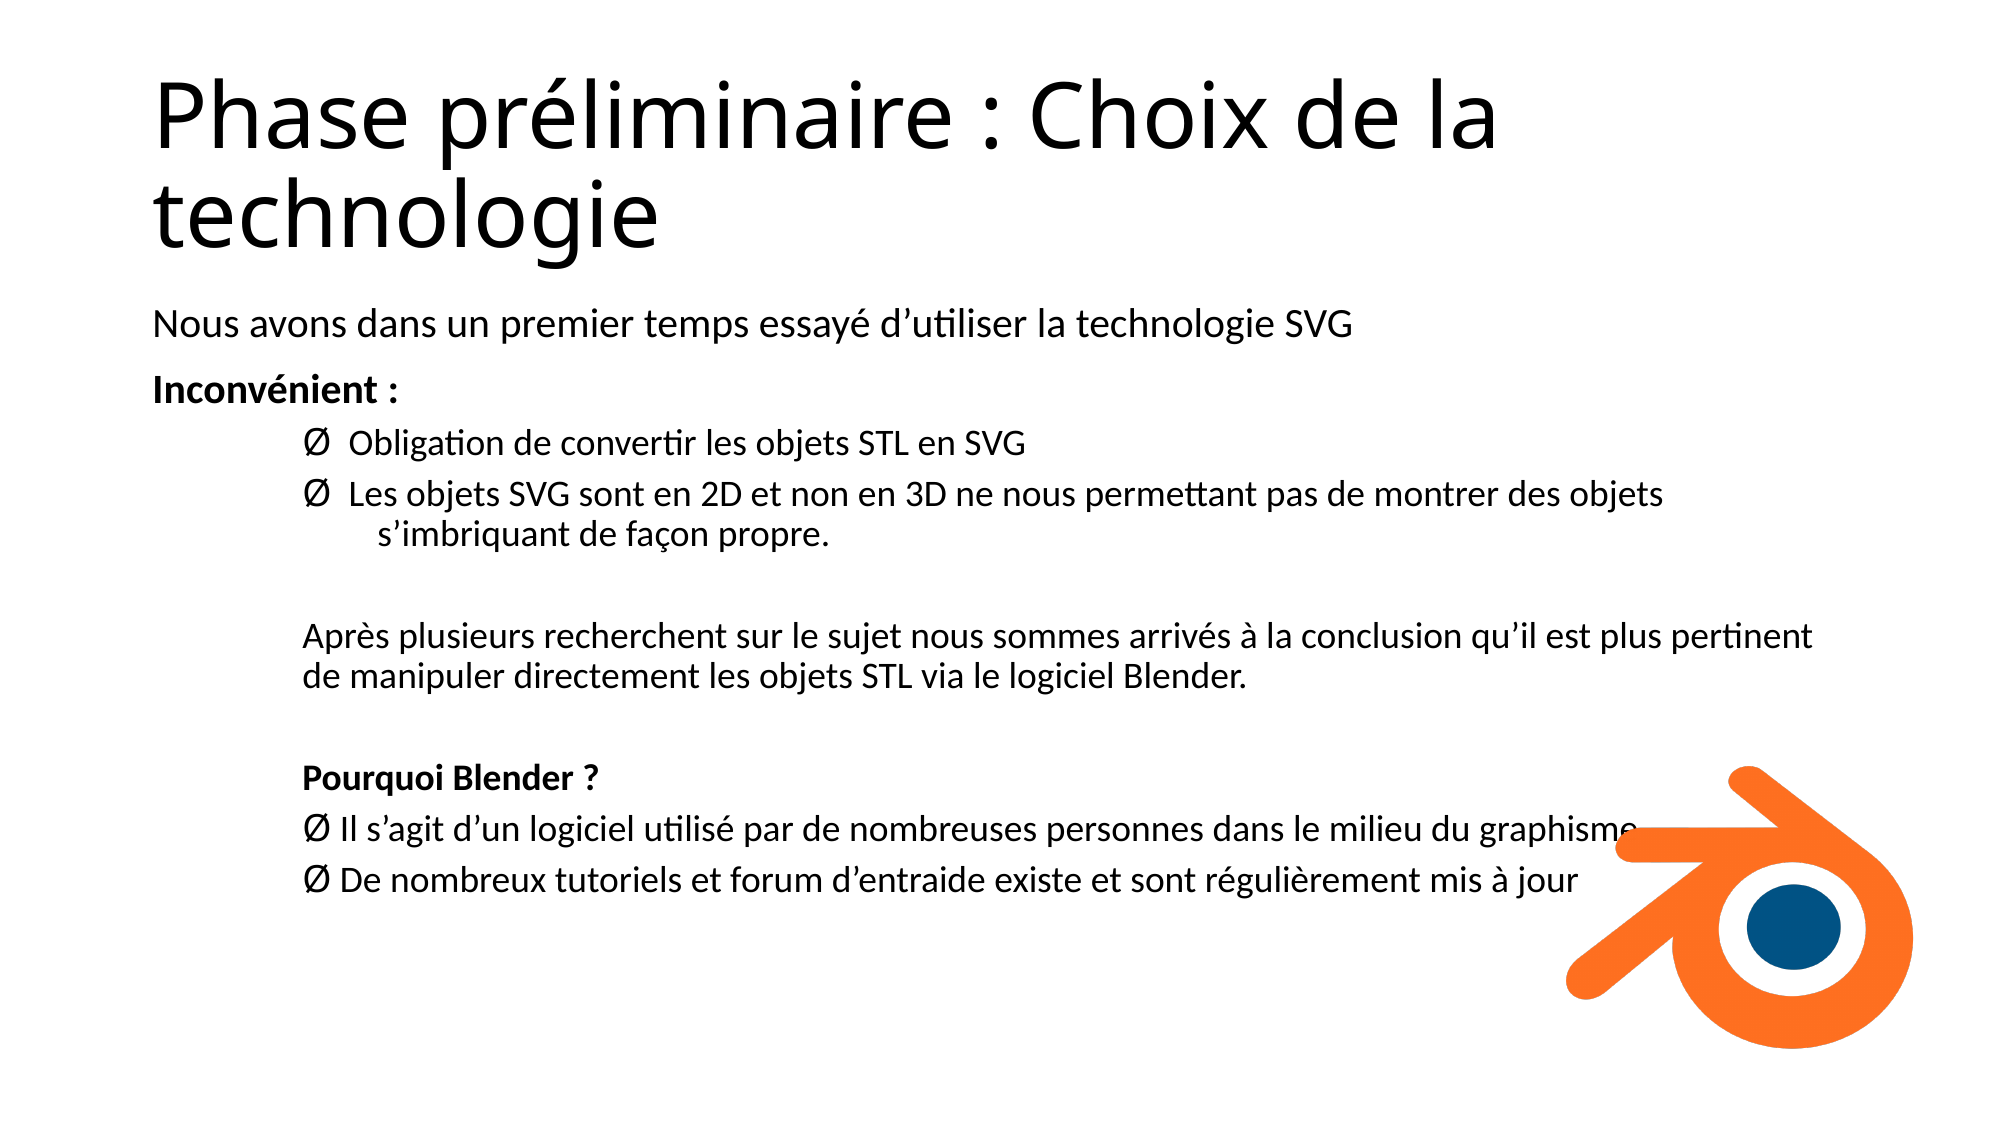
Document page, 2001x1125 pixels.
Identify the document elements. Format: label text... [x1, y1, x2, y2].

title Phase préliminaire : Choix de la technologie [137, 59, 1863, 278]
list Nous avons dans un premier temps essayé d’utiliser la technologie SVG Inconvénient : Obligation de convertir les objets STL en SVG Les objets SVG sont en 2D et non en 3D ne nous permettant pas de montrer des objets s’imbriquant de façon propre. Après plusieurs recherchent sur le sujet nous sommes arrivés à la conclusion qu’il est plus pertinent de manipuler directement les objets STL via le logiciel Blender. Pourquoi Blender ? Il s’agit d’un logiciel utilisé par de nombreuses personnes dans le milieu du graphisme De nombreux tutoriels et forum d’entraide existe et sont régulièrement mis à jour [137, 293, 1863, 1008]
picture [1562, 762, 1917, 1053]
